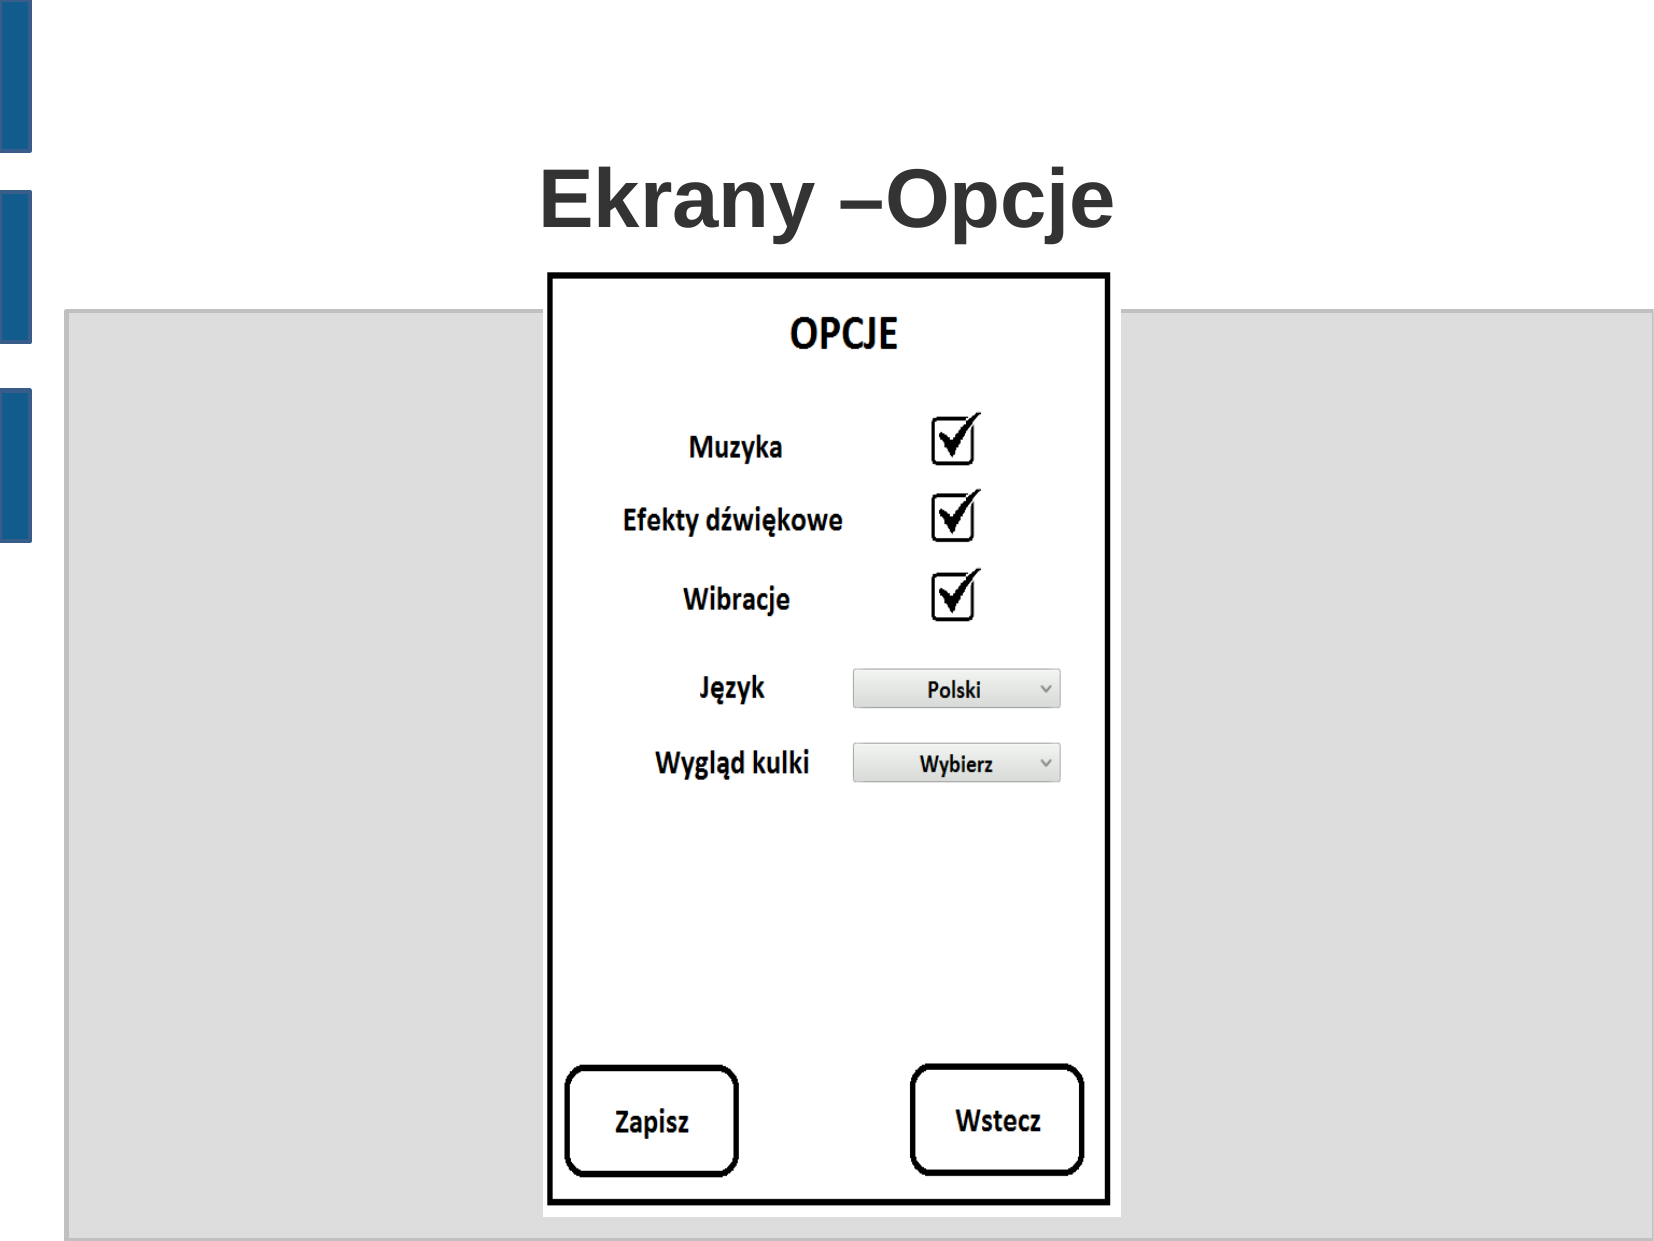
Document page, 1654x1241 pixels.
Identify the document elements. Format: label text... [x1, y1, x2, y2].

title Ekrany –Opcje [121, 91, 1534, 299]
picture [543, 266, 1121, 1217]
